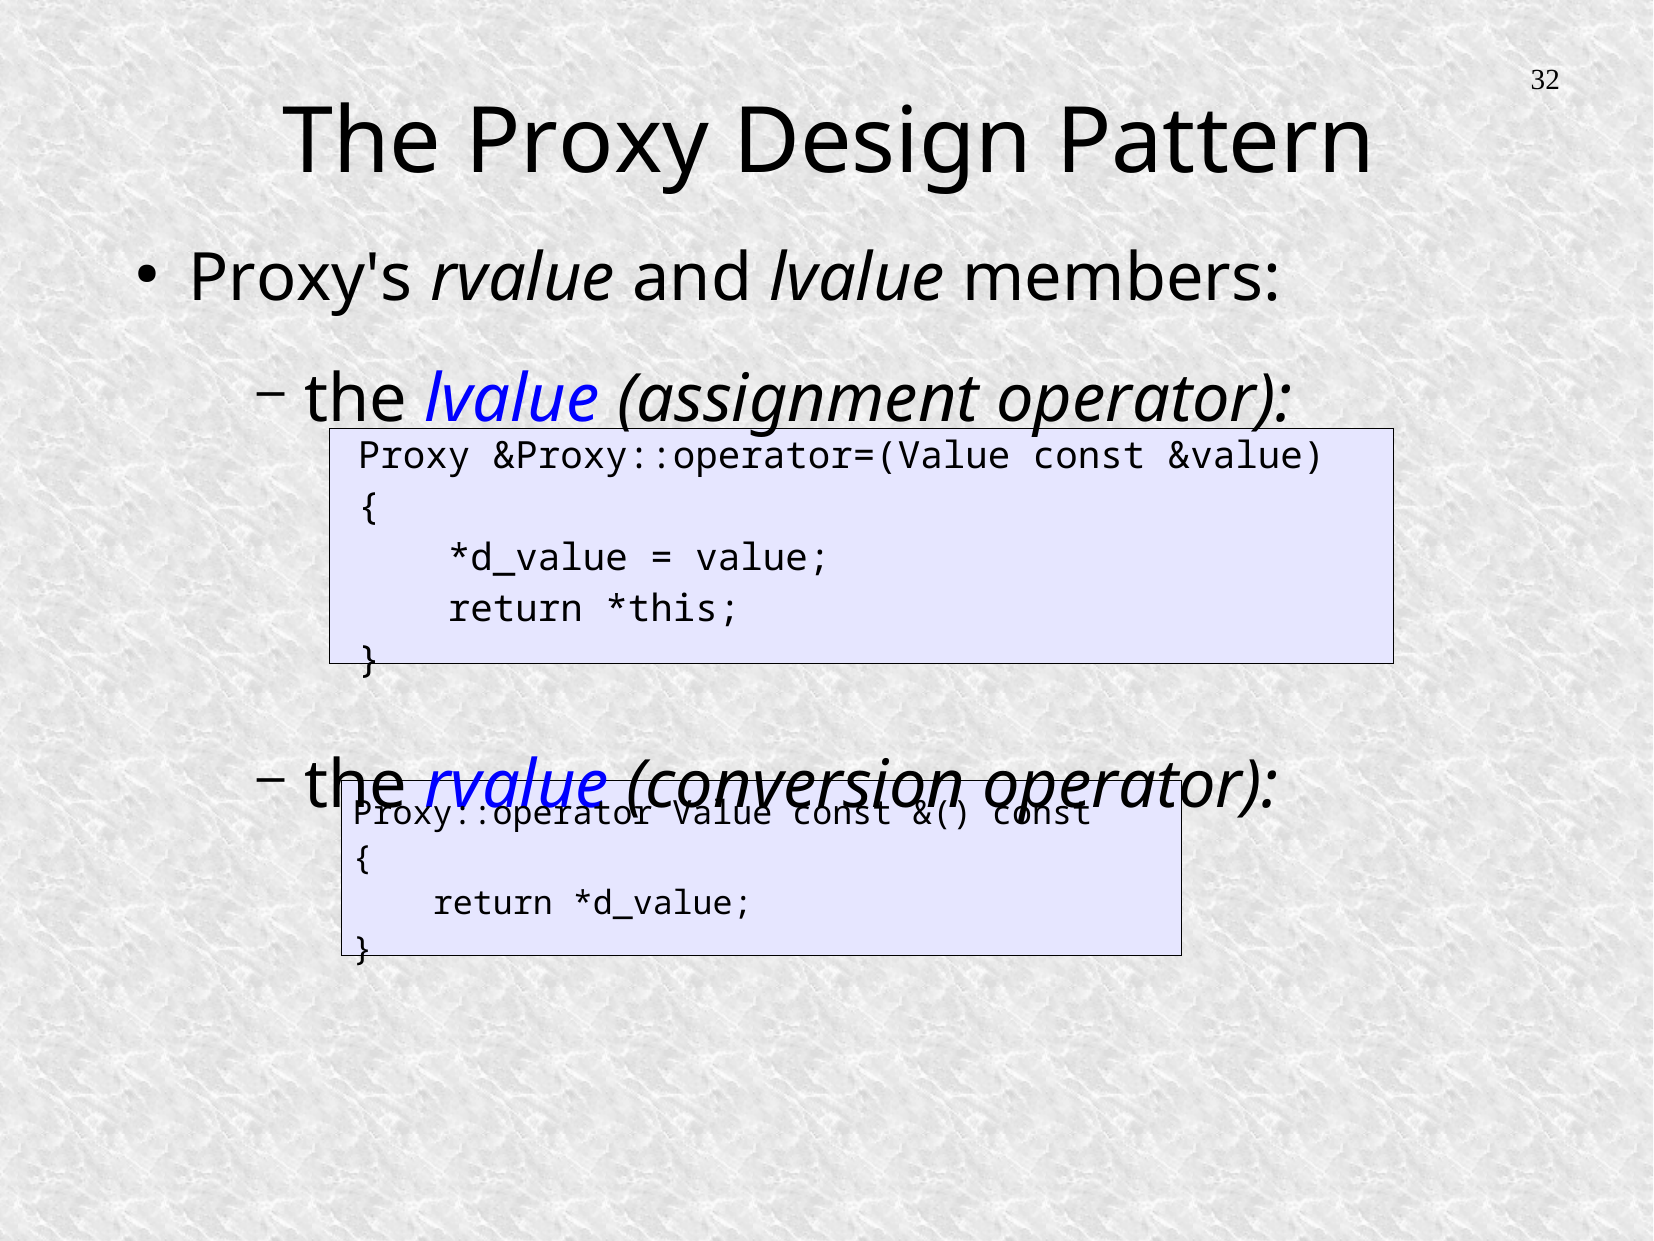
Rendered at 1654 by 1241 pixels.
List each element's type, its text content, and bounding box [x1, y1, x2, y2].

text_box Proxy::operator Value const &() const { return *d_value; } [352, 788, 1093, 944]
list Proxy's rvalue and lvalue members: the lvalue (assignment operator): the rvalue (conversion operator): [117, 229, 1529, 1078]
text_box Proxy &Proxy::operator=(Value const &value) { *d_value = value; return *this; } [357, 428, 1326, 647]
title The Proxy Design Pattern [123, 33, 1536, 241]
picture [0, 0, 1654, 1241]
